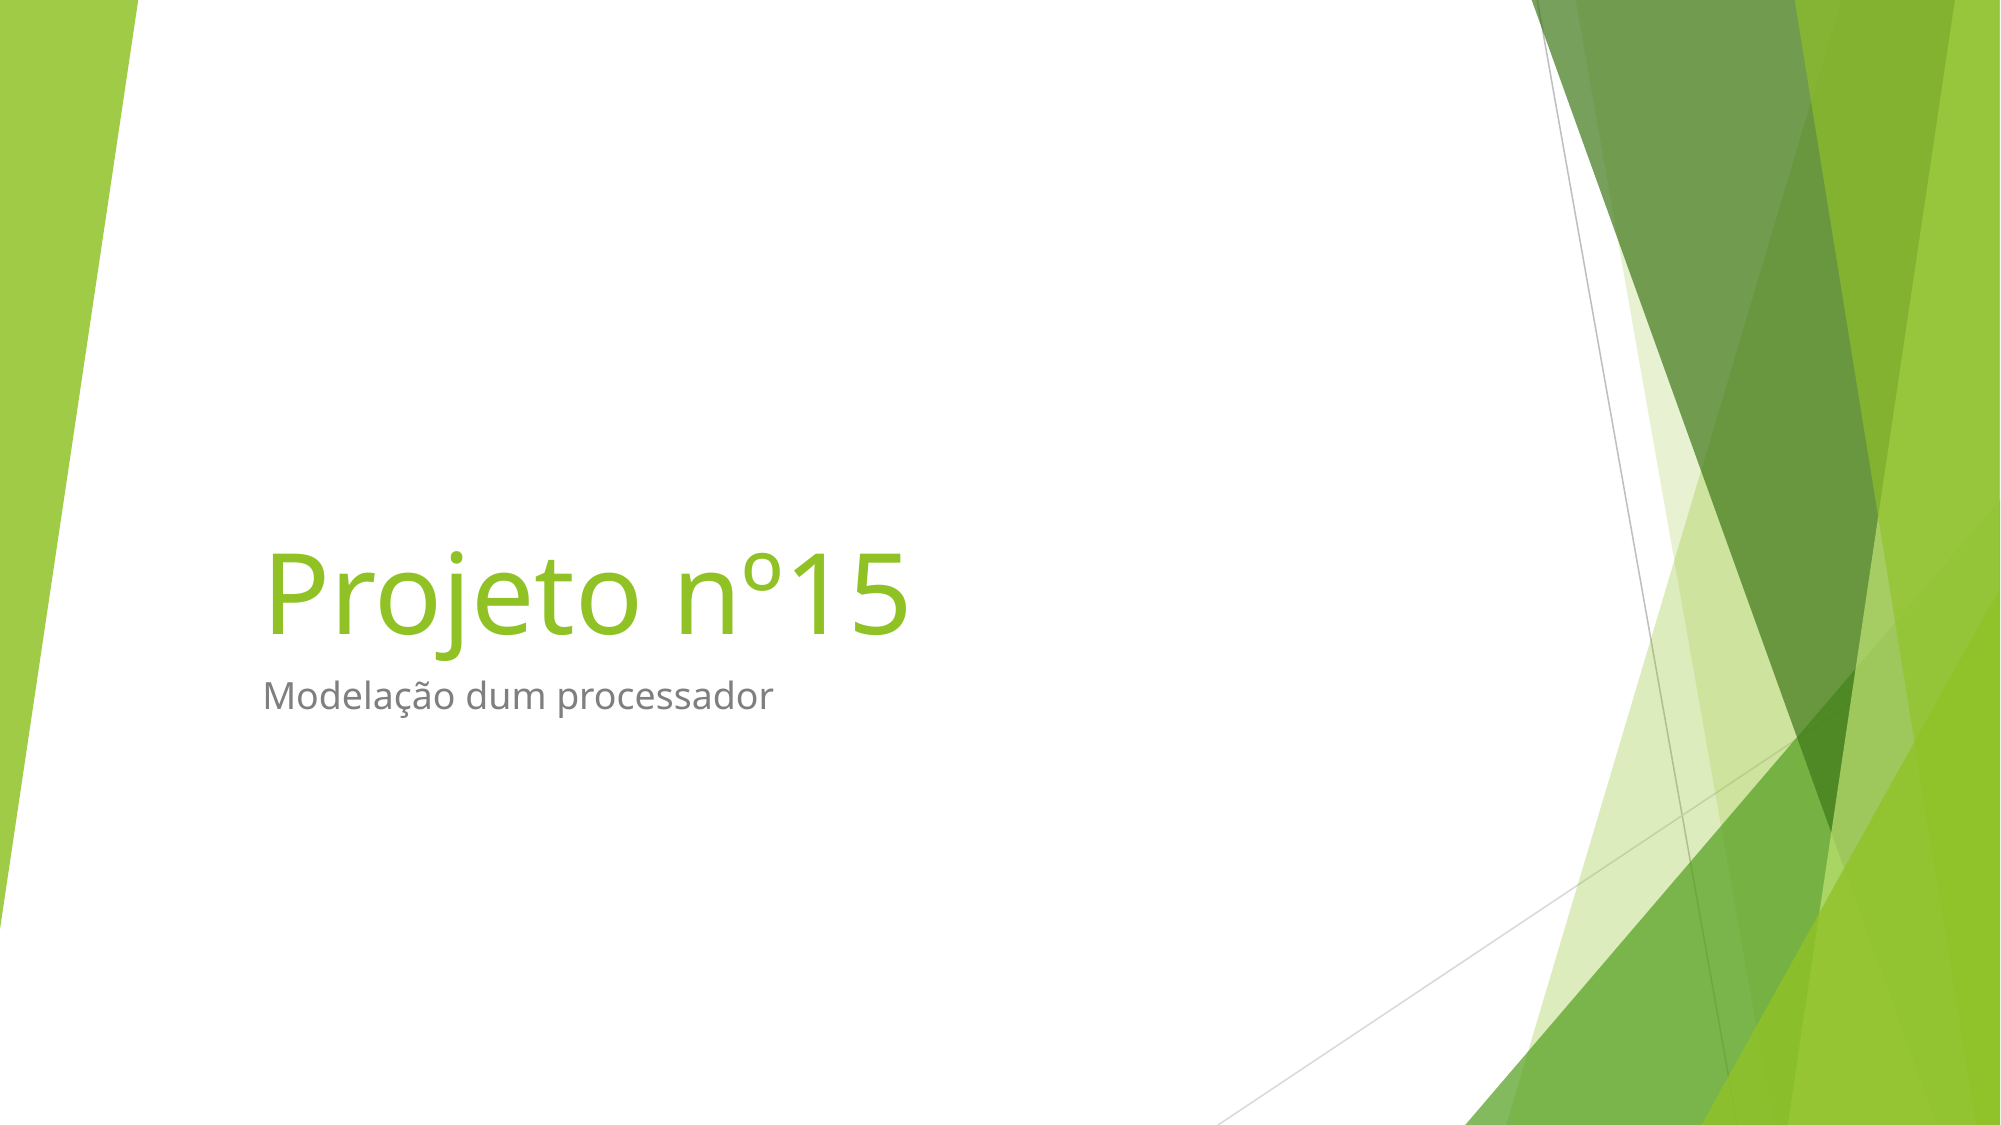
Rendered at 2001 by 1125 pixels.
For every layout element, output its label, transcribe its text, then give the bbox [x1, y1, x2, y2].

title Projeto nº15 [247, 394, 1522, 664]
subtitle Modelação dum processador [247, 664, 1522, 845]
